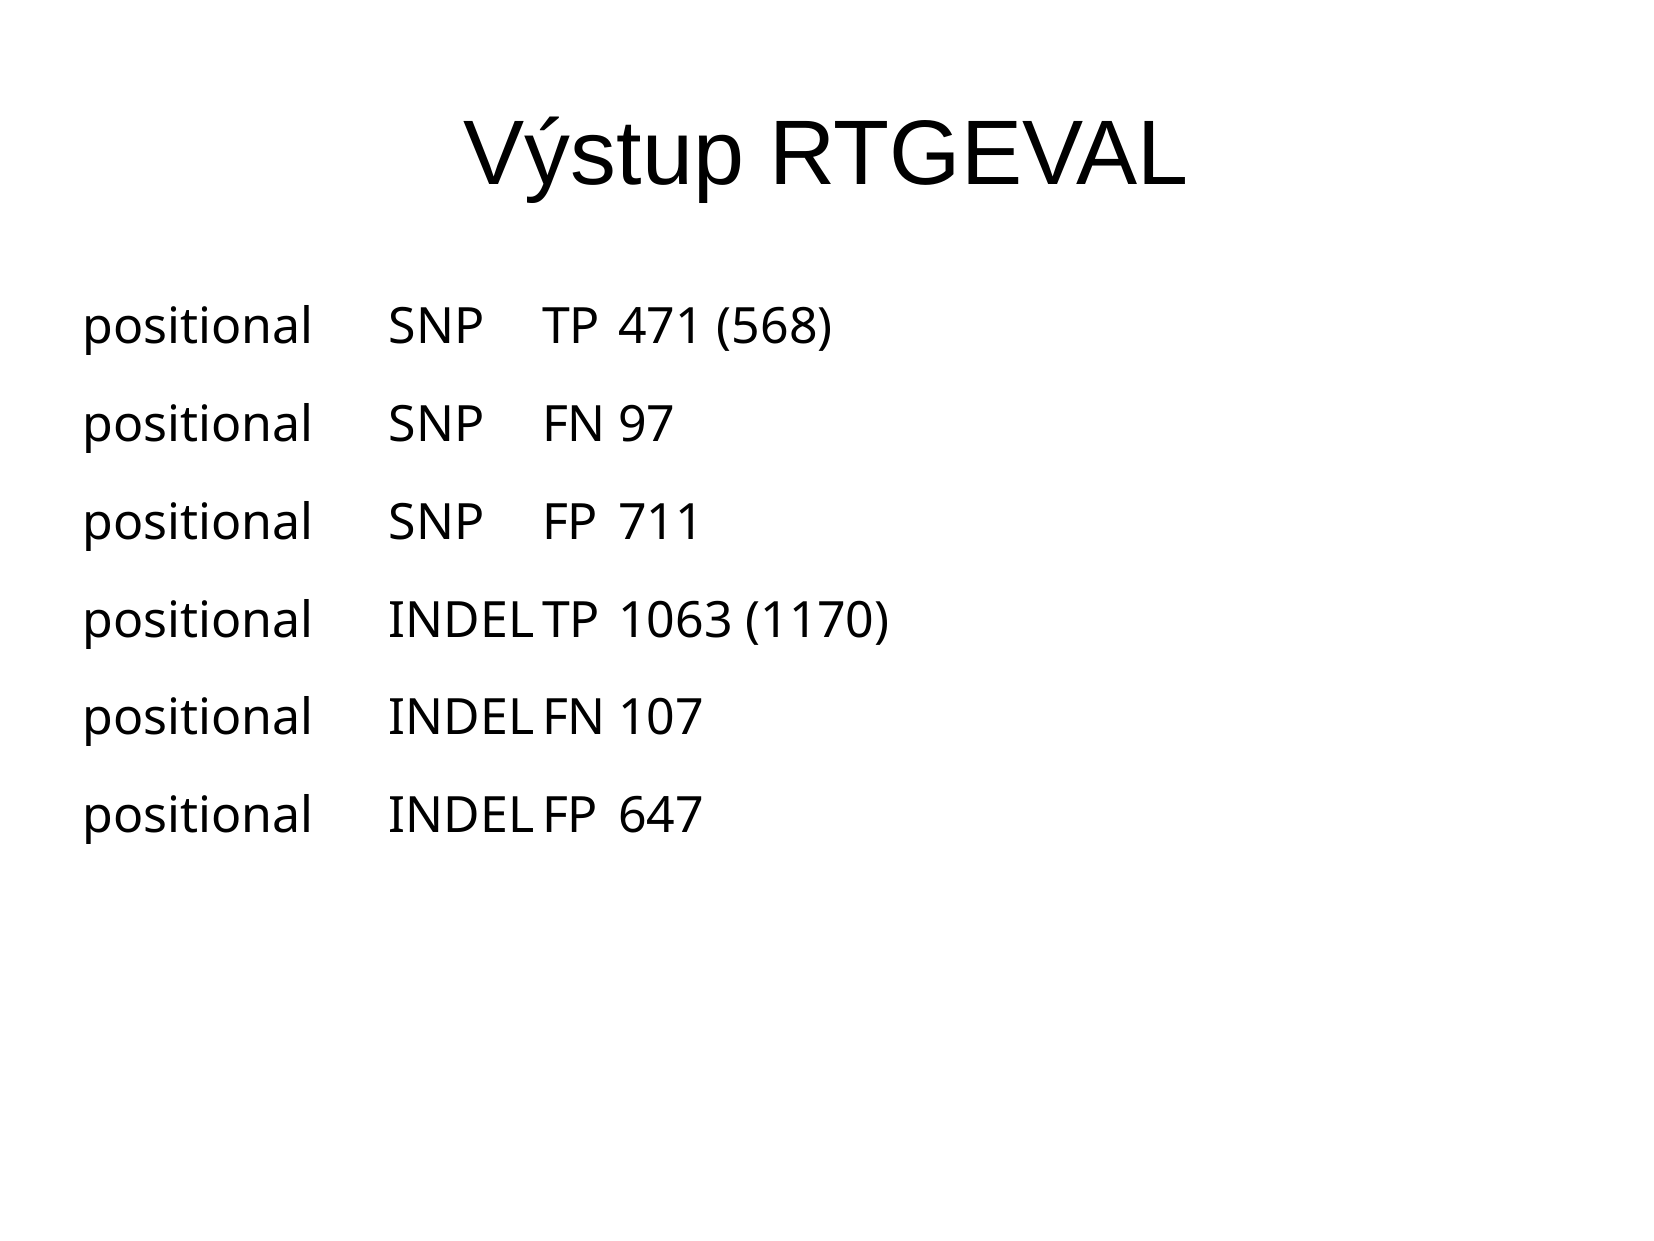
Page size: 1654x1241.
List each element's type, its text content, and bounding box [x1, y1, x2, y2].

title Výstup RTGEVAL [82, 49, 1571, 257]
list positional SNP TP 471 (568) positional SNP FN 97 positional SNP FP 711 positional INDEL TP 1063 (1170) positional INDEL FN 107 positional INDEL FP 647 [82, 290, 1571, 1010]
